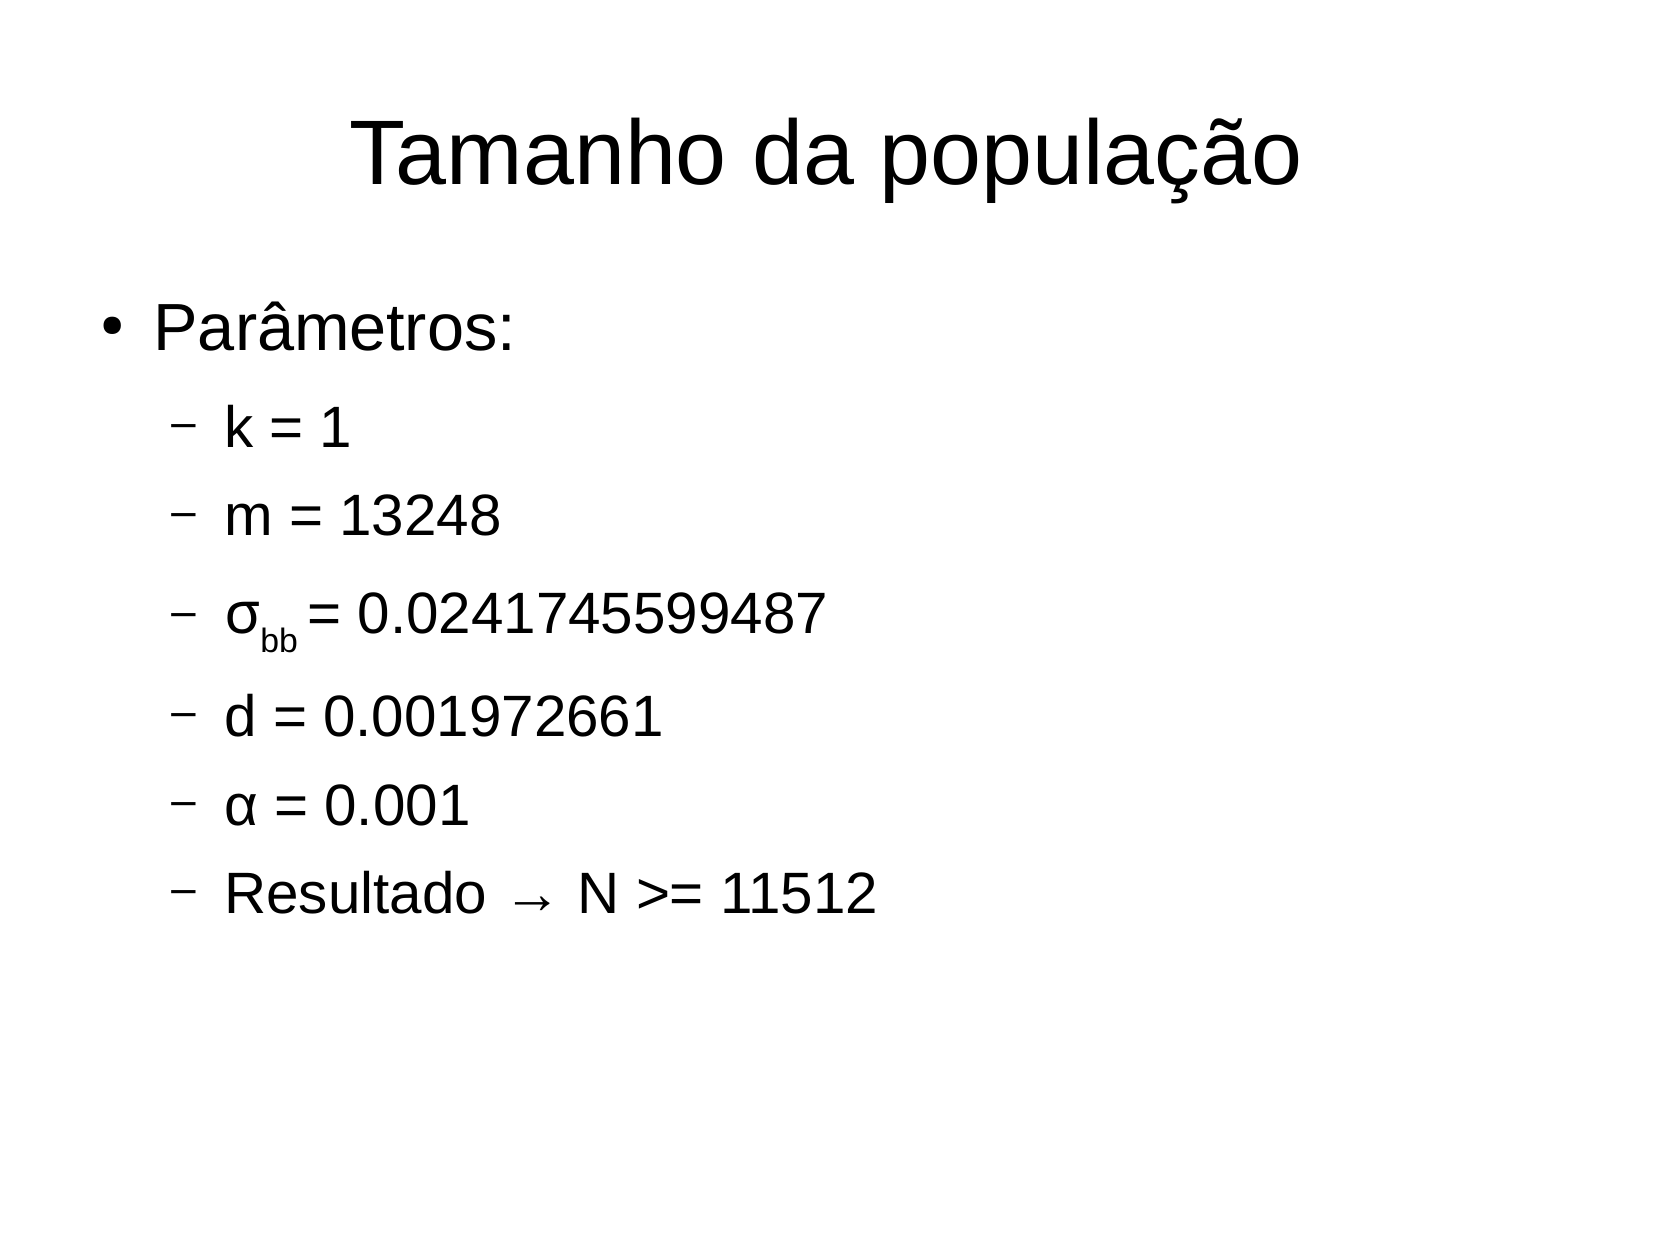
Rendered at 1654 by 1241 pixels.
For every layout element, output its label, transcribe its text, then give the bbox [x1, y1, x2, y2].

title Tamanho da população [82, 49, 1571, 257]
list Parâmetros: k = 1 m = 13248 σbb = 0.0241745599487 d = 0.001972661 α = 0.001 Resultado → N >= 11512 [82, 290, 1571, 1010]
